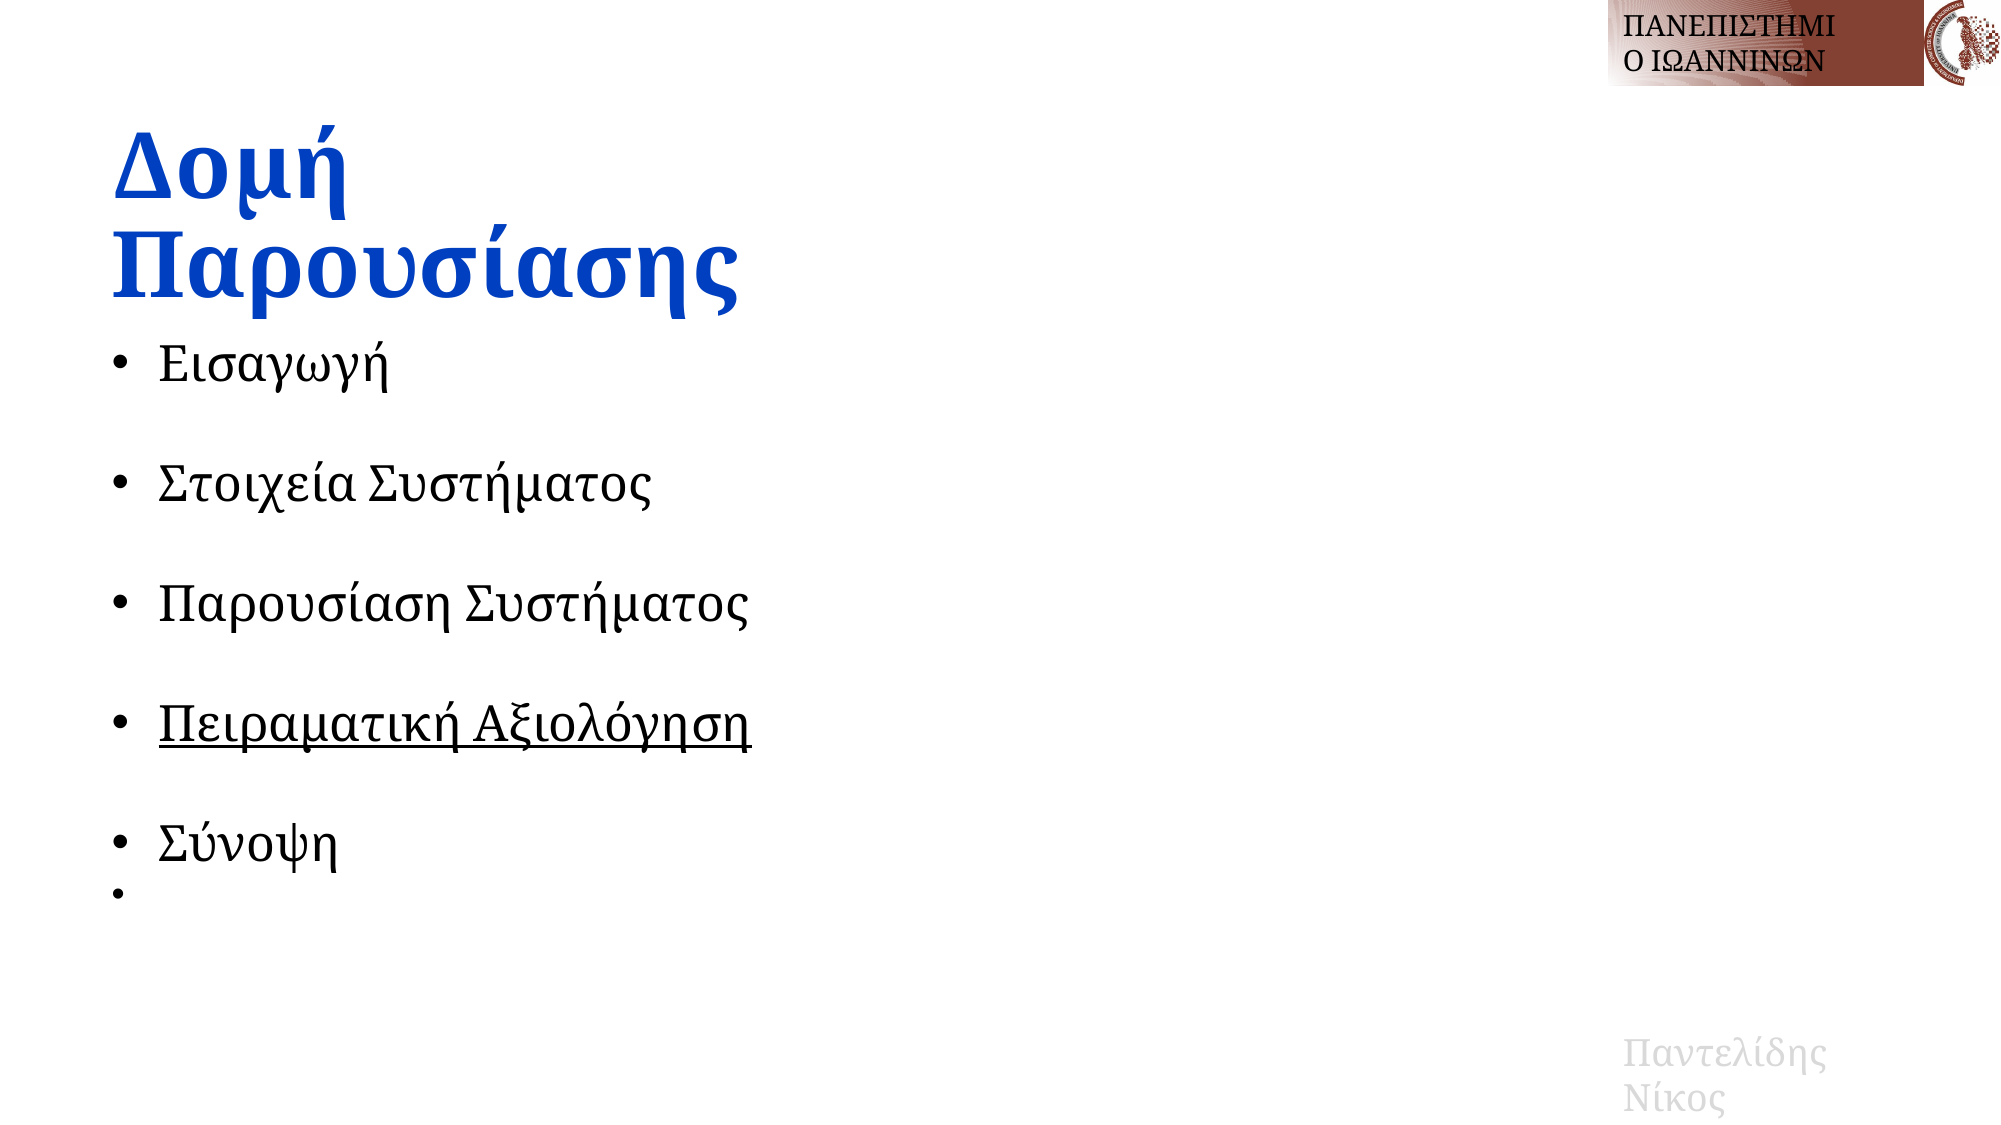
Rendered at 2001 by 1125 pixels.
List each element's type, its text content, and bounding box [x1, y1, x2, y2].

title Δομή Παρουσίασης [96, 112, 1001, 265]
text_box Εισαγωγή Στοιχεία Συστήματος Παρουσίαση Συστήματος Πειραματική Αξιολόγηση Σύνοψη [96, 265, 1001, 931]
